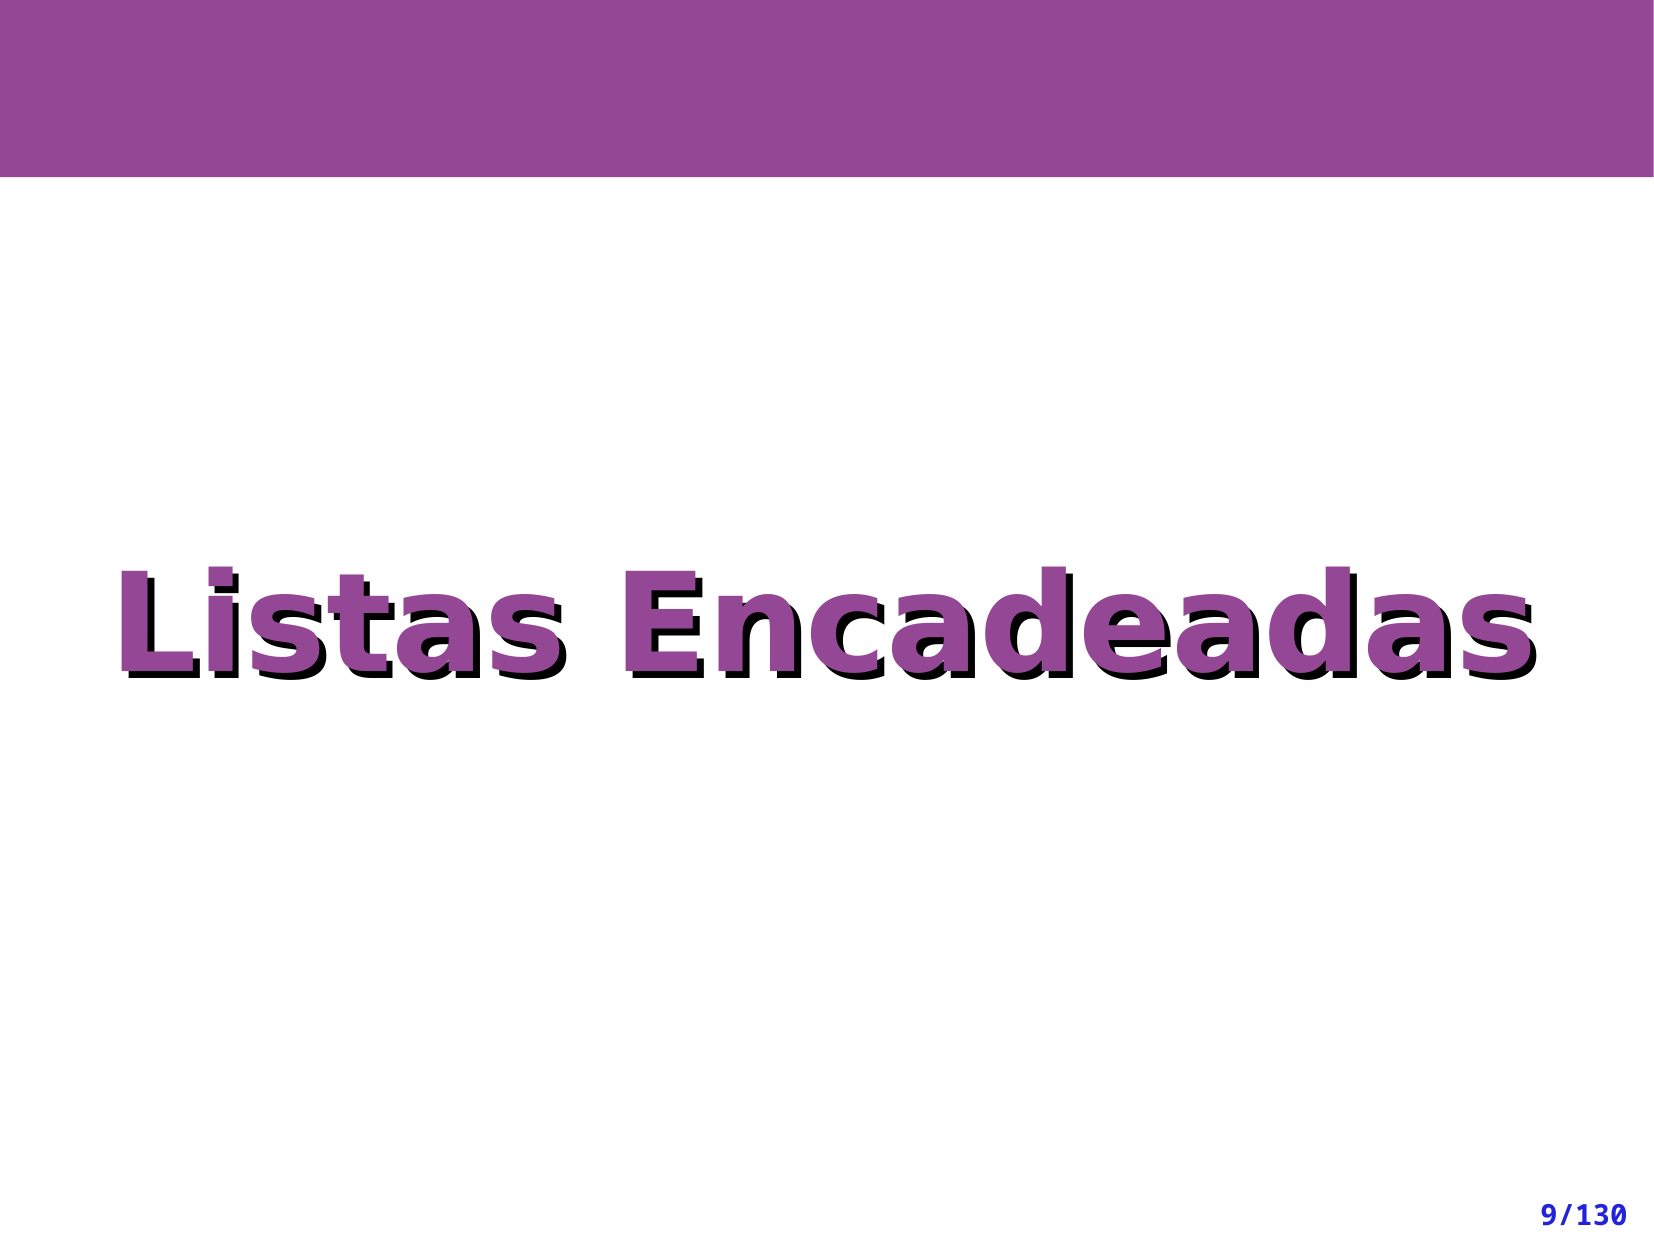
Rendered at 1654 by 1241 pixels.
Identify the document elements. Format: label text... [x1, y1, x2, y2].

text_box Listas Encadeadas [94, 536, 1553, 714]
